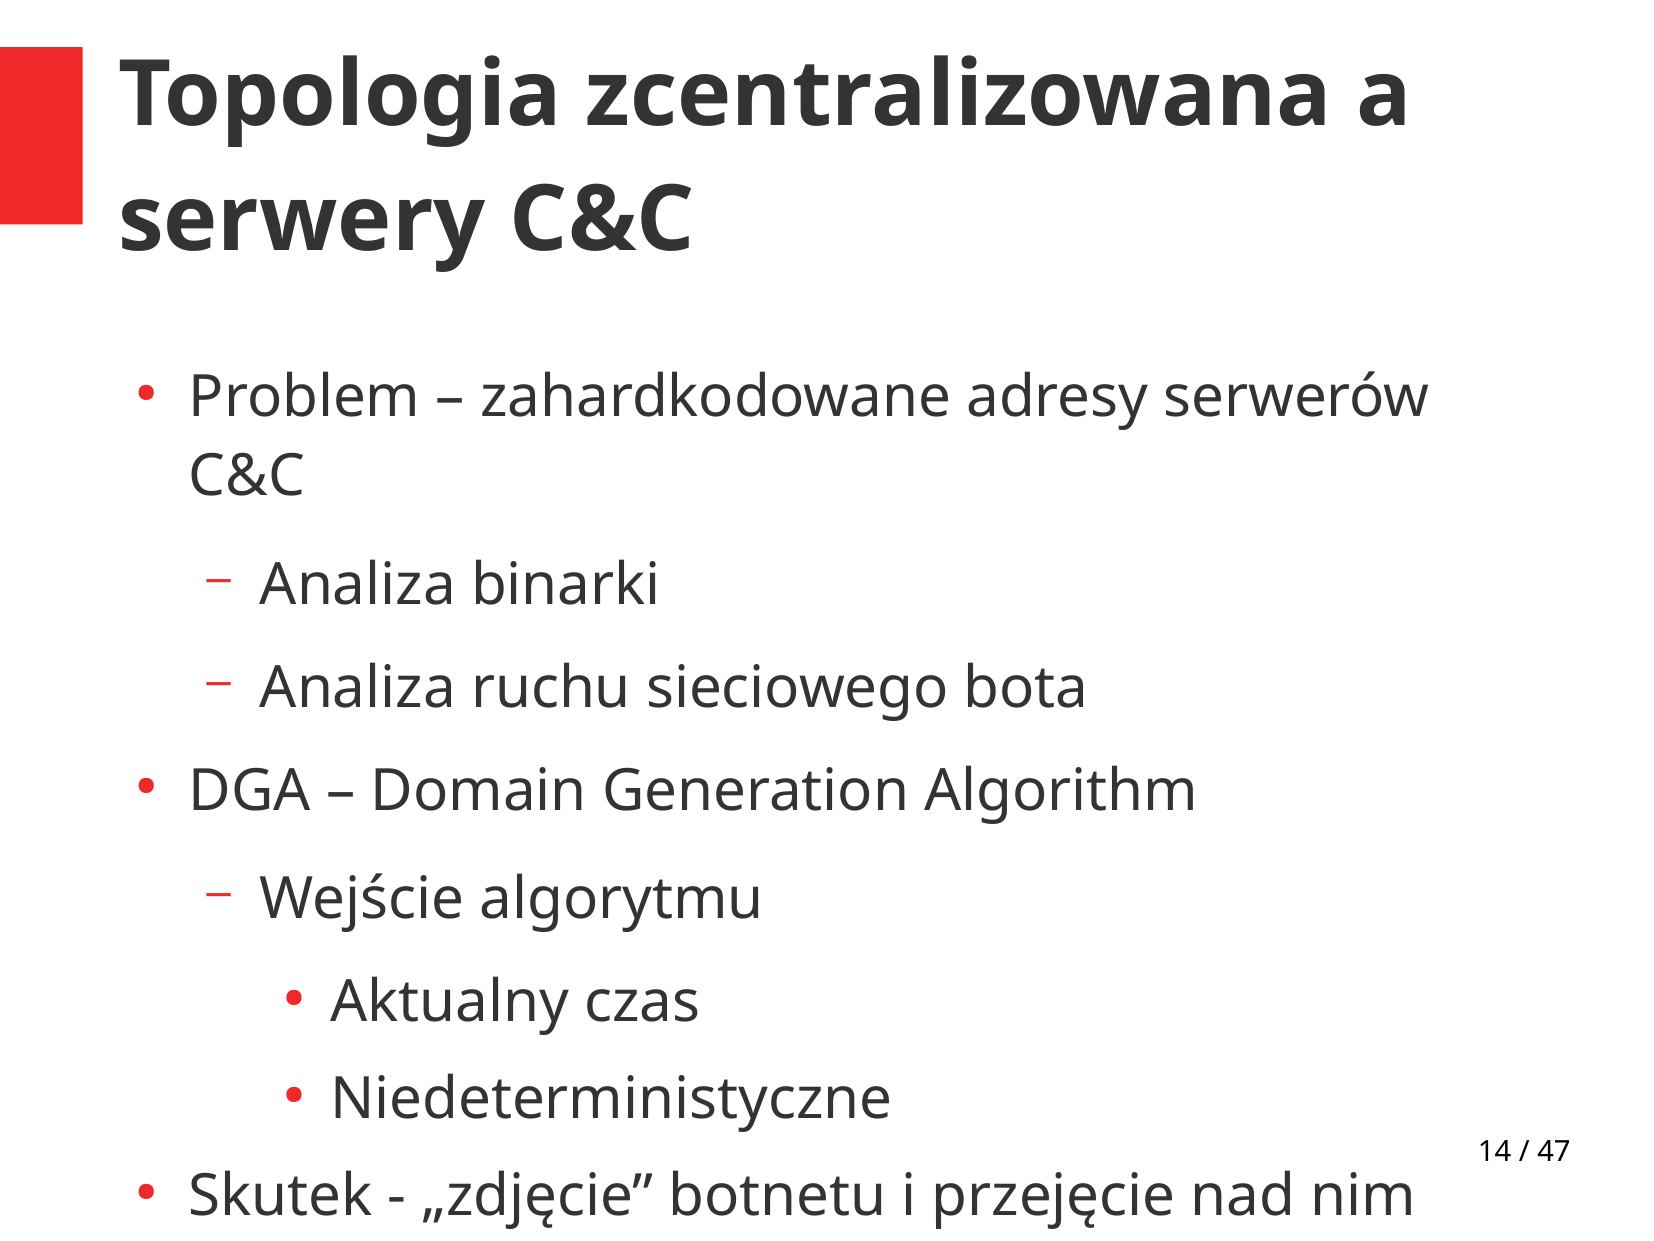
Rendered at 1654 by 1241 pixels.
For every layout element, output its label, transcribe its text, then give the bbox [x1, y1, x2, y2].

list Problem – zahardkodowane adresy serwerów C&C Analiza binarki Analiza ruchu sieciowego bota DGA – Domain Generation Algorithm Wejście algorytmu Aktualny czas Niedeterministyczne Skutek - „zdjęcie” botnetu i przejęcie nad nim kontroli [118, 354, 1536, 1074]
title Topologia zcentralizowana a serwery C&C [118, 45, 1571, 260]
